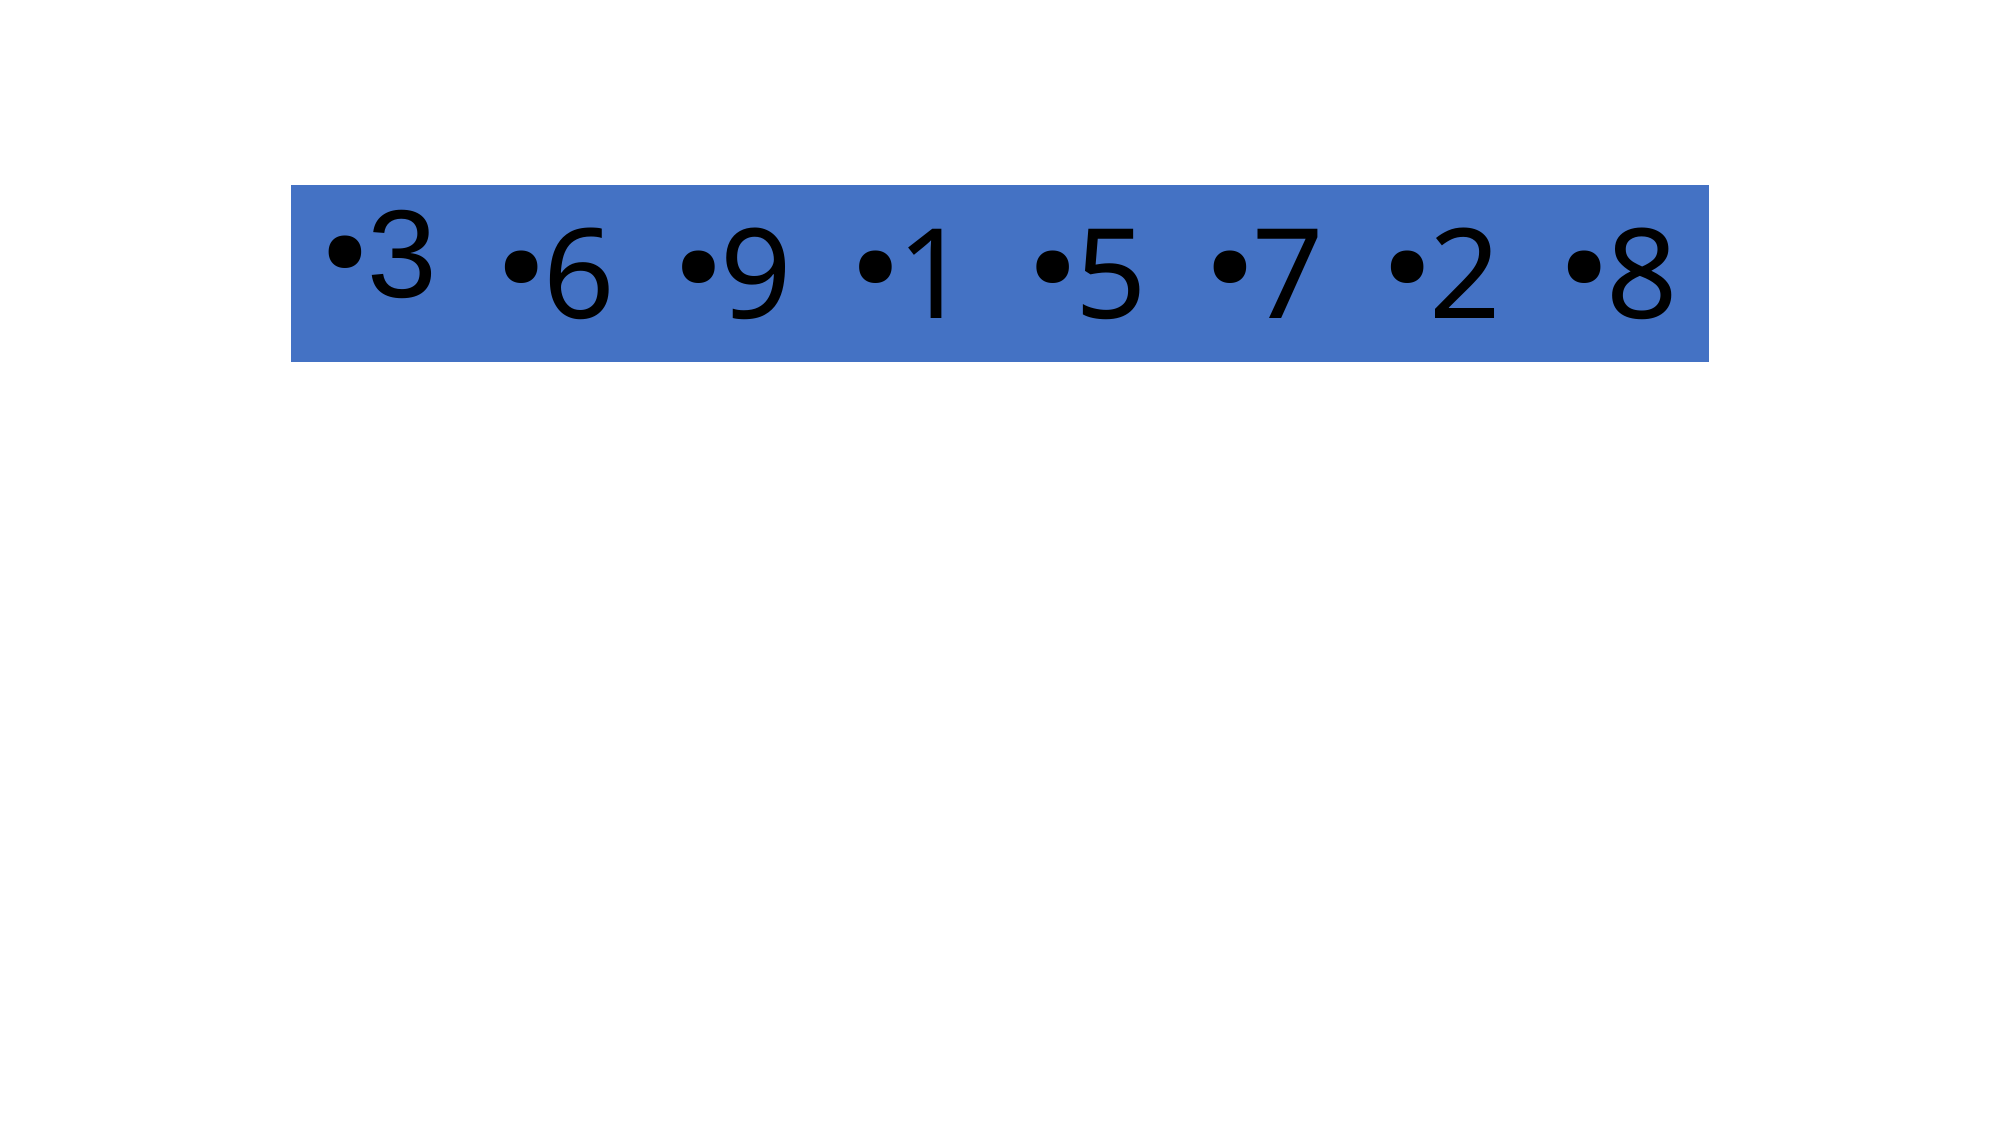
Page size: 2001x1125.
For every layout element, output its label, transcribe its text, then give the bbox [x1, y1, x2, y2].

table_header 6 [468, 185, 646, 362]
table_header 1 [823, 185, 1000, 362]
table_header 8 [1531, 185, 1709, 362]
table_header 9 [646, 185, 823, 362]
table_header 5 [1000, 185, 1177, 362]
table_header 3 [291, 185, 468, 362]
table_header 2 [1354, 185, 1531, 362]
table_header 7 [1177, 185, 1354, 362]
